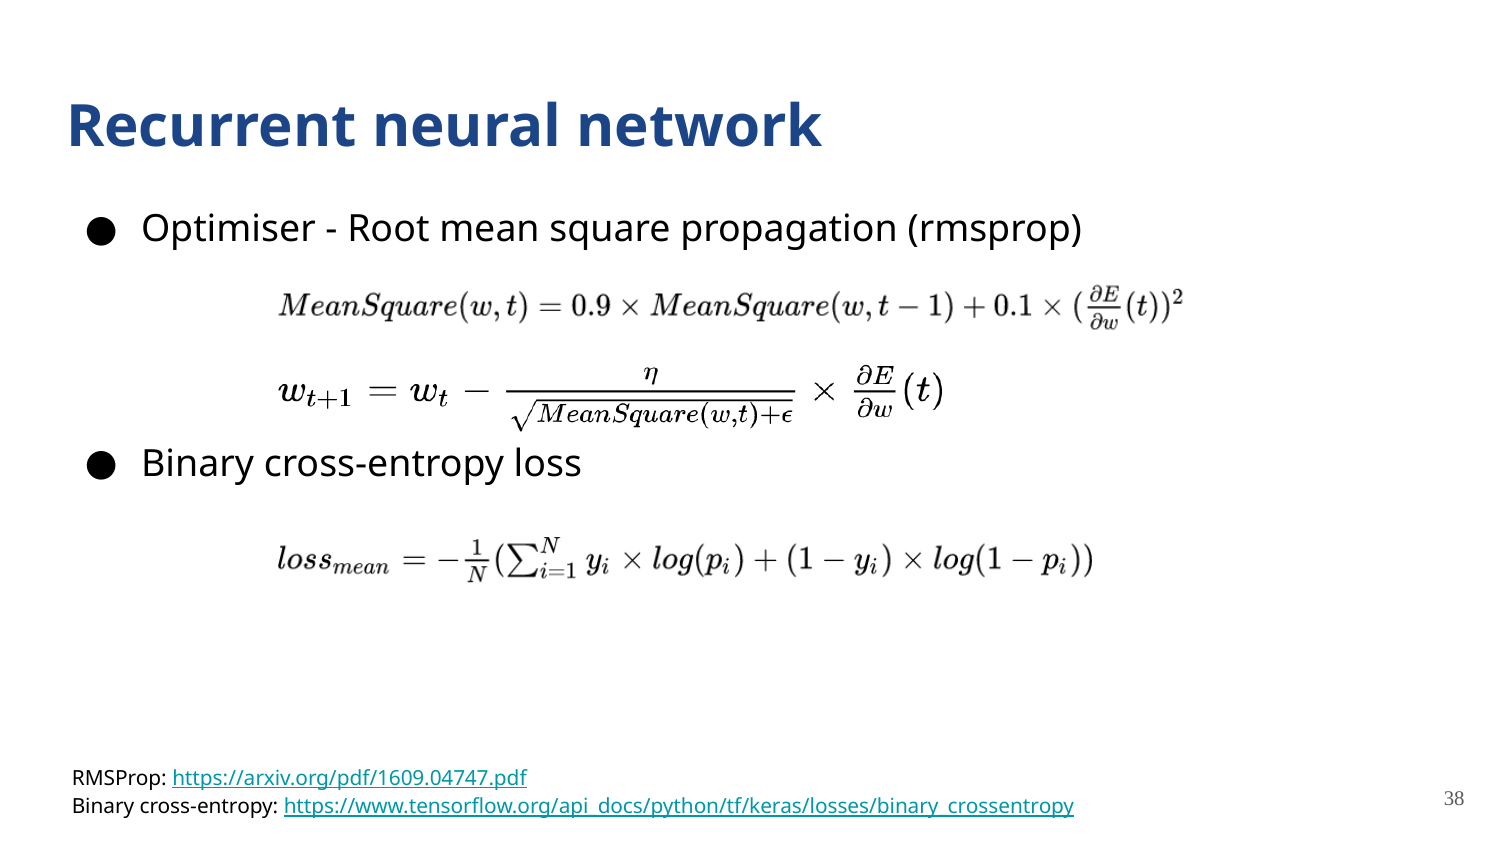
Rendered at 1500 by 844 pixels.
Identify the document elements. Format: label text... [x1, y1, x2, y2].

text_box RMSProp: https://arxiv.org/pdf/1609.04747.pdf Binary cross-entropy: https://www.tensorflow.org/api_docs/python/tf/keras/losses/binary_crossentropy [56, 749, 1259, 823]
list Optimiser - Root mean square propagation (rmsprop) Binary cross-entropy loss [51, 189, 1449, 750]
slide_number <number> [1389, 764, 1480, 830]
picture [277, 282, 1187, 333]
title Recurrent neural network [51, 72, 1449, 167]
picture [277, 534, 1095, 586]
picture [277, 361, 946, 435]
